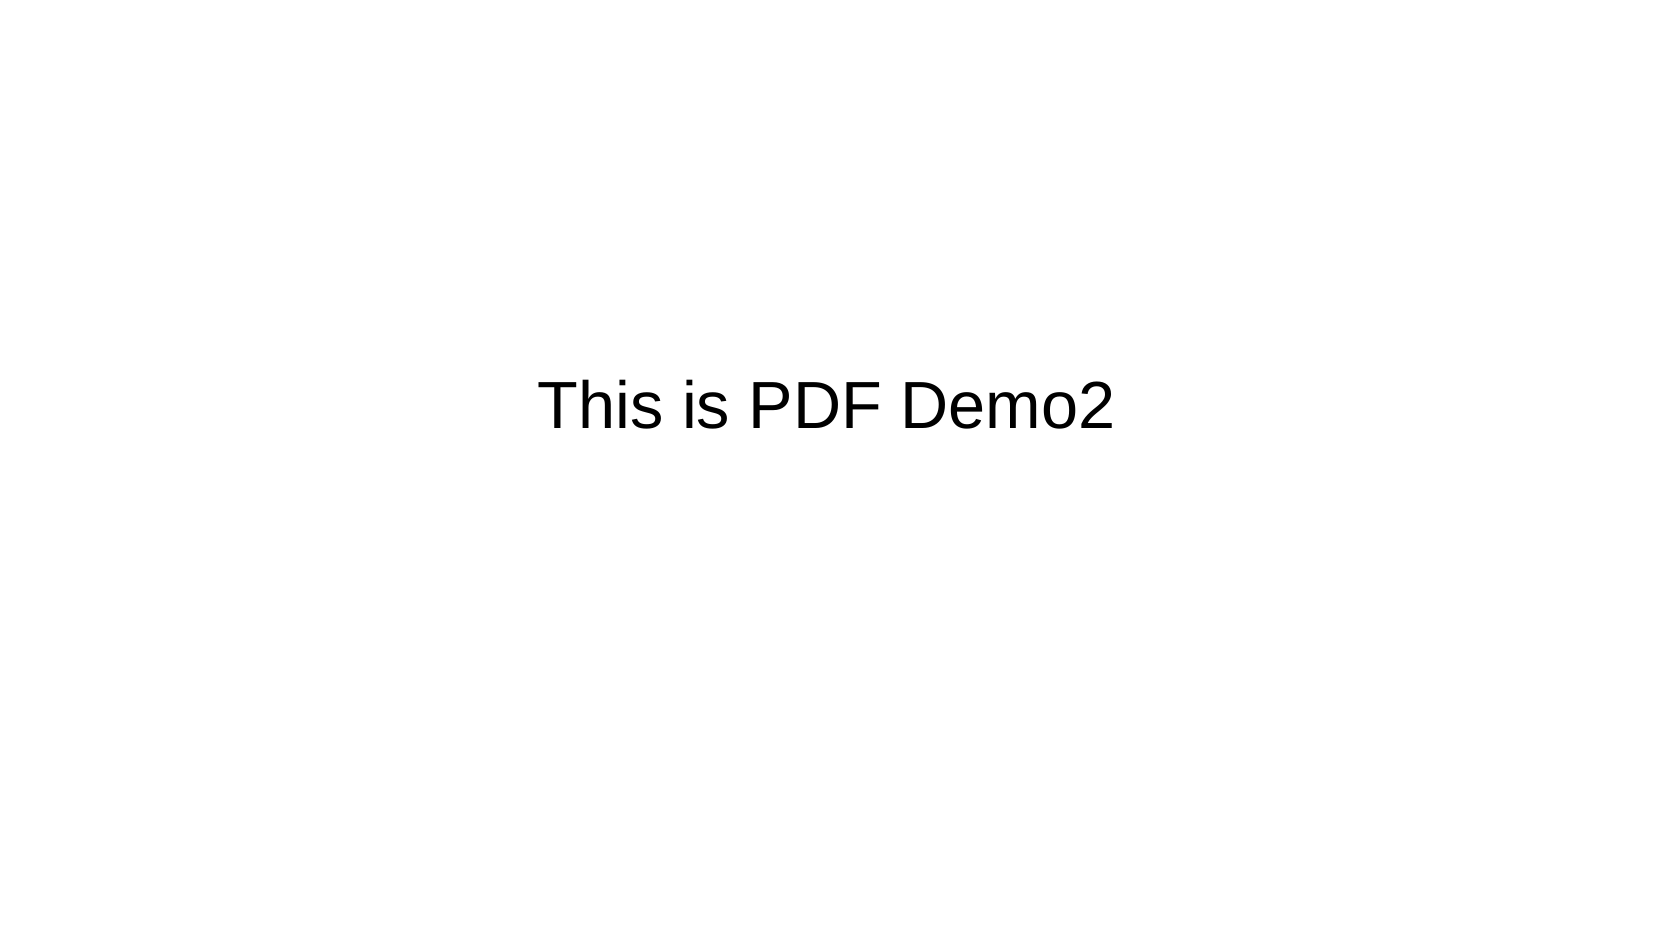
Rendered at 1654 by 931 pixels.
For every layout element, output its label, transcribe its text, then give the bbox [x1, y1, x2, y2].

subtitle This is PDF Demo2 [82, 135, 1571, 676]
